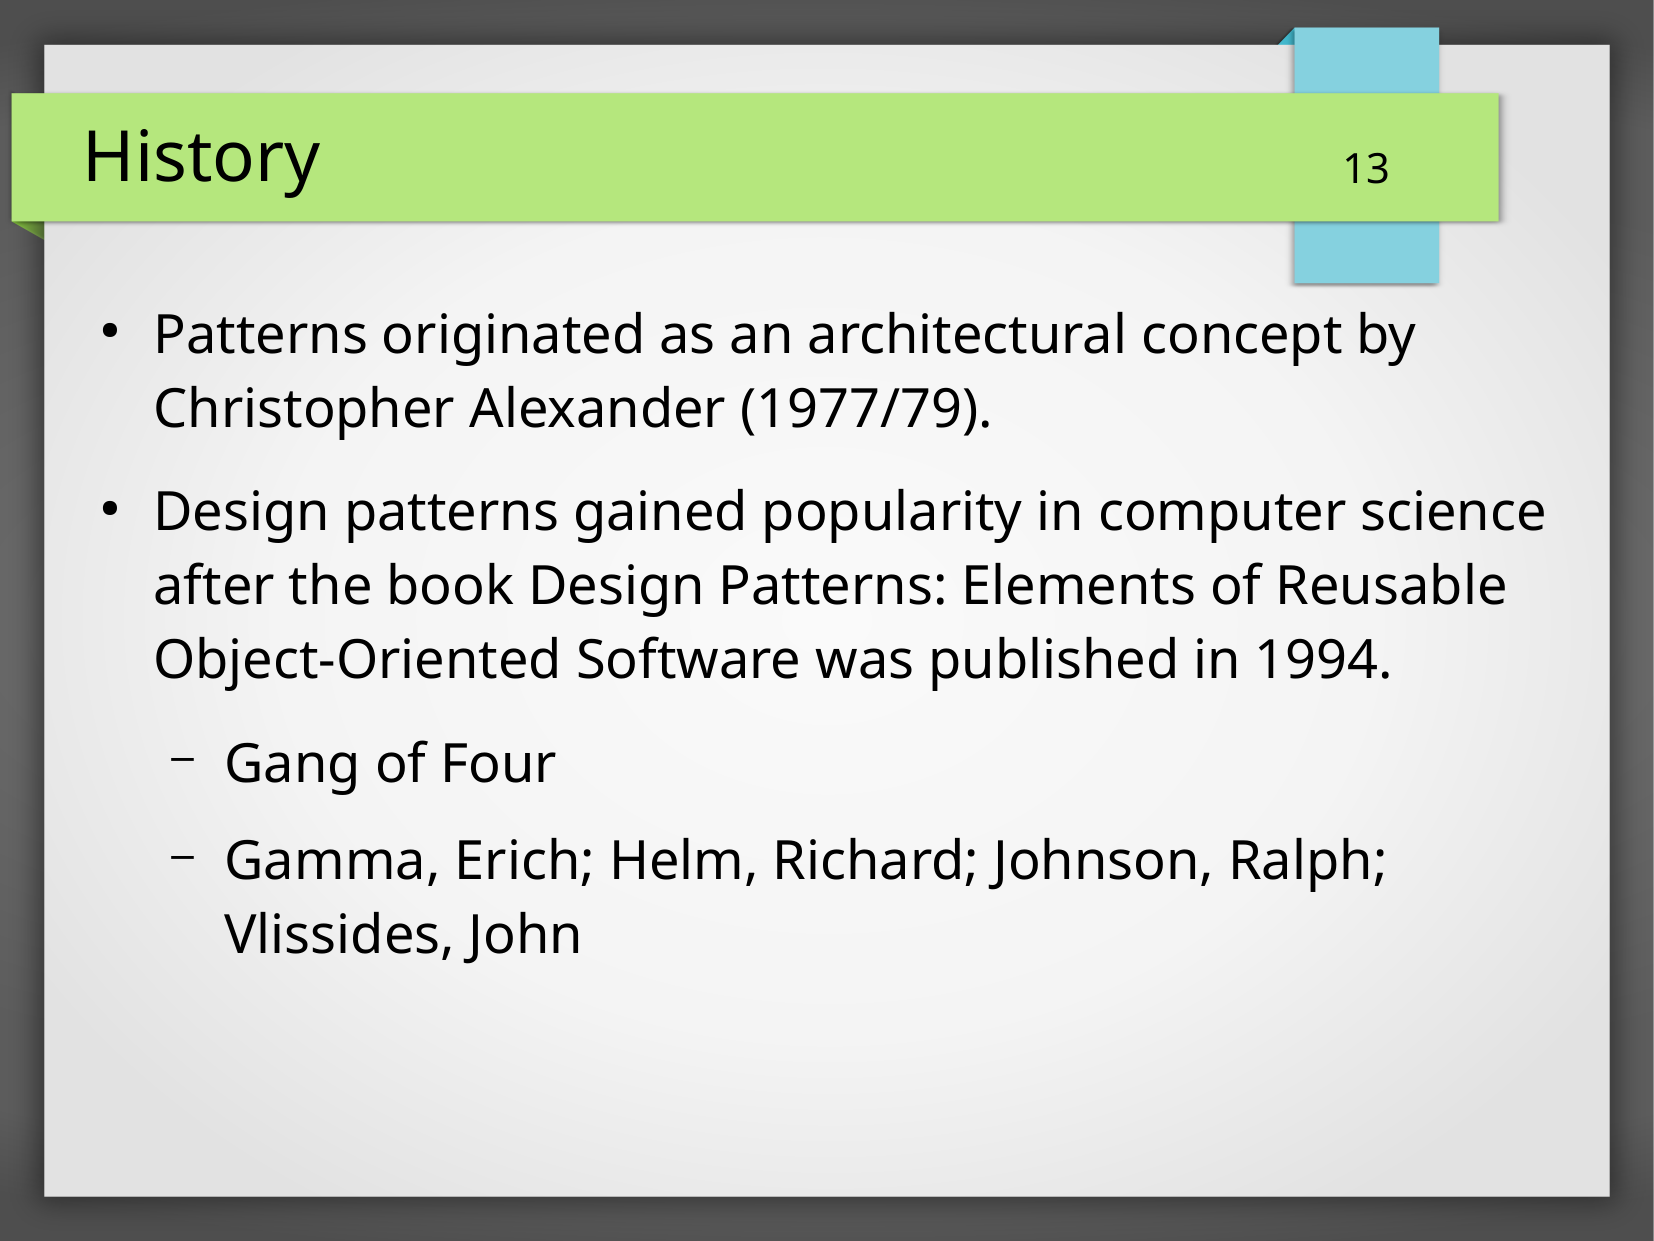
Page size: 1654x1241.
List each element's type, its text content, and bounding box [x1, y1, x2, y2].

title History [82, 94, 1264, 213]
text_box <number> [1254, 131, 1479, 207]
list Patterns originated as an architectural concept by Christopher Alexander (1977/79). Design patterns gained popularity in computer science after the book Design Patterns: Elements of Reusable Object-Oriented Software was published in 1994. Gang of Four Gamma, Erich; Helm, Richard; Johnson, Ralph; Vlissides, John [82, 295, 1571, 1015]
picture [0, 0, 1654, 1241]
